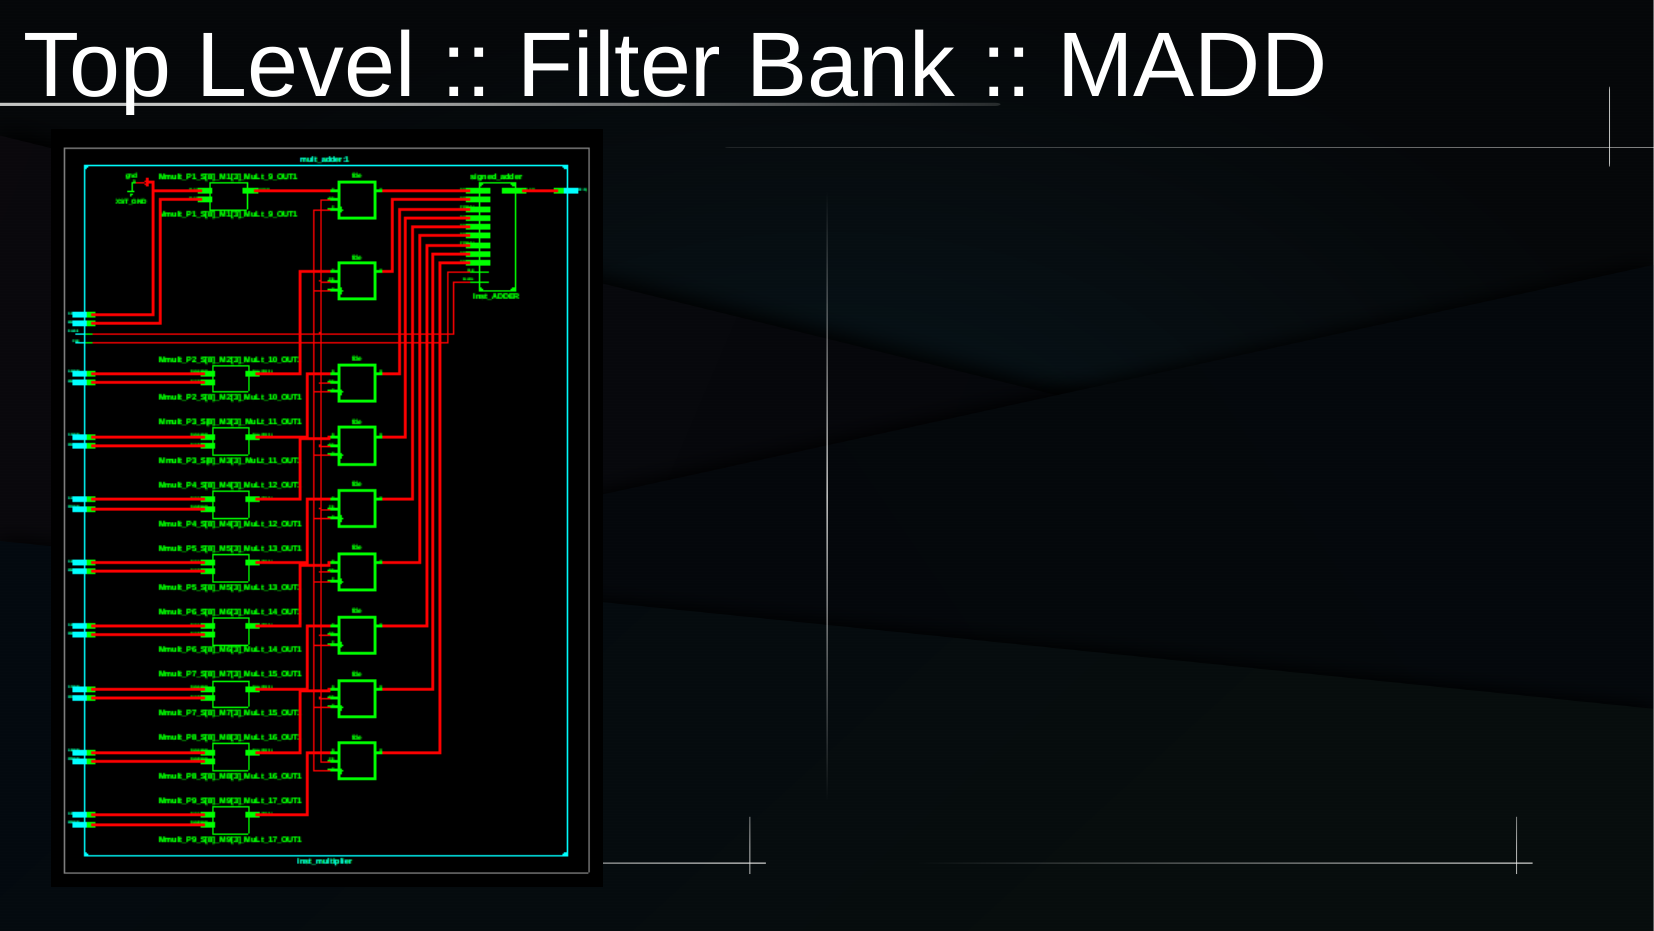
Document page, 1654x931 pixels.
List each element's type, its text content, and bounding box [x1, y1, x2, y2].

picture [0, 0, 1654, 931]
title Top Level :: Filter Bank :: MADD [23, 11, 1589, 119]
